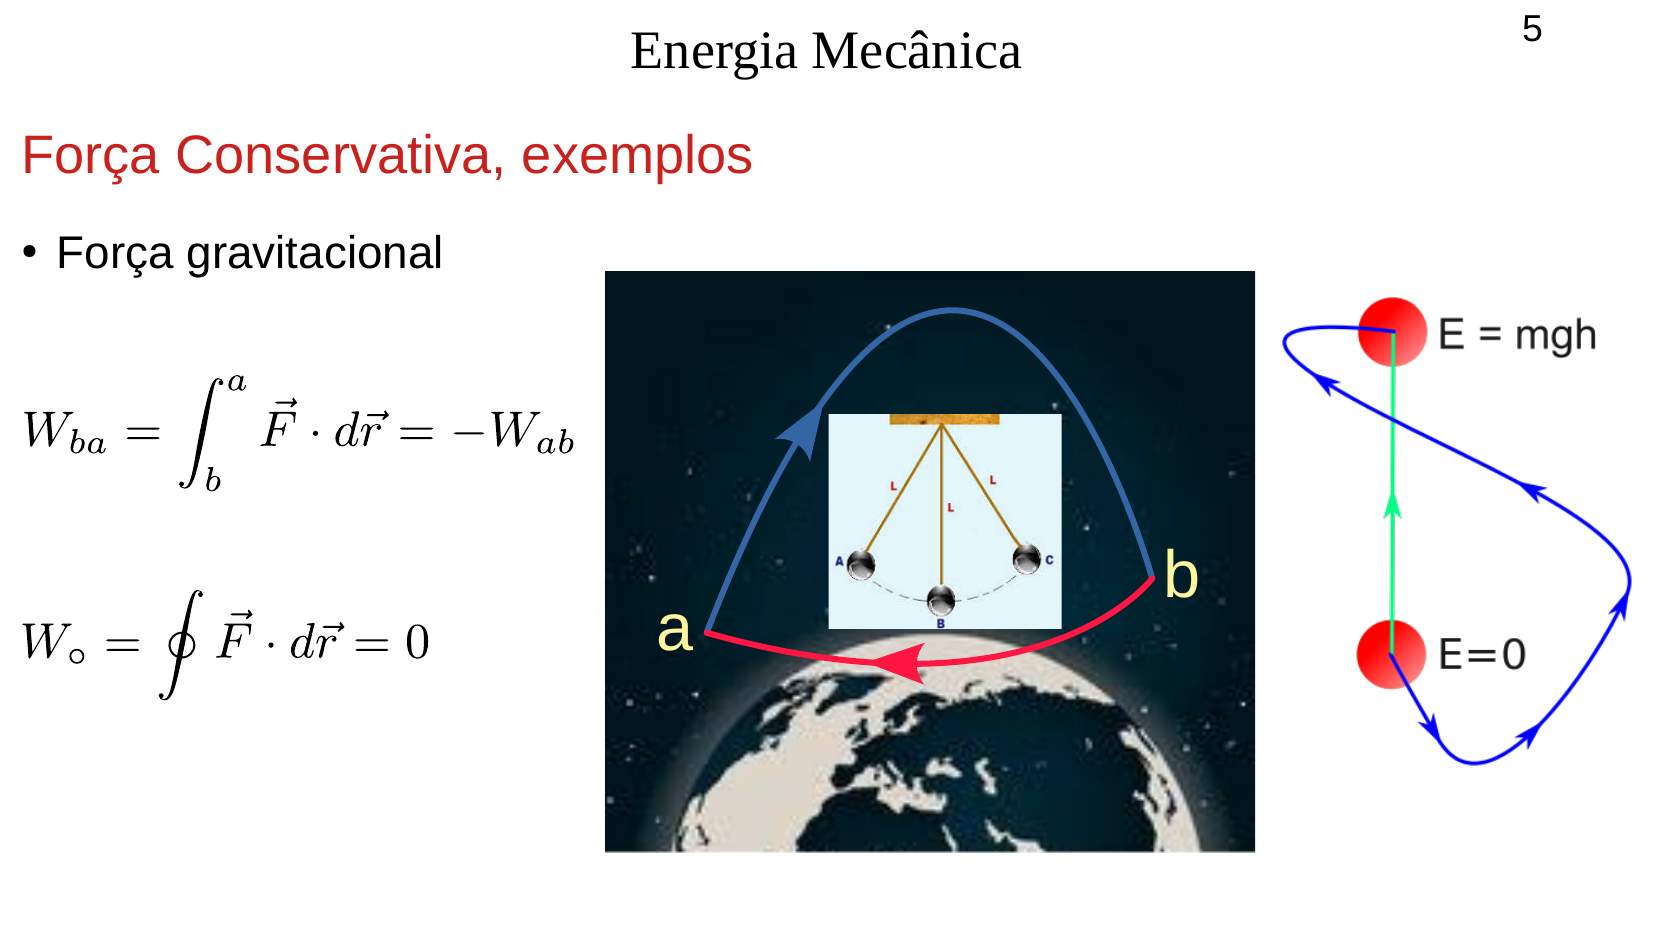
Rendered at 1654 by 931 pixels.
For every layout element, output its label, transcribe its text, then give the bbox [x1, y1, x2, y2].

picture [1280, 295, 1634, 768]
picture [17, 588, 430, 703]
text_box a [641, 582, 708, 673]
text_box b [1149, 529, 1216, 619]
picture [19, 373, 576, 494]
text_box Força Conservativa, exemplos Força gravitacional [6, 117, 1009, 324]
text_box Energia Mecânica [616, 0, 1038, 88]
picture [605, 271, 1256, 853]
text_box <number> [1507, 0, 1654, 71]
